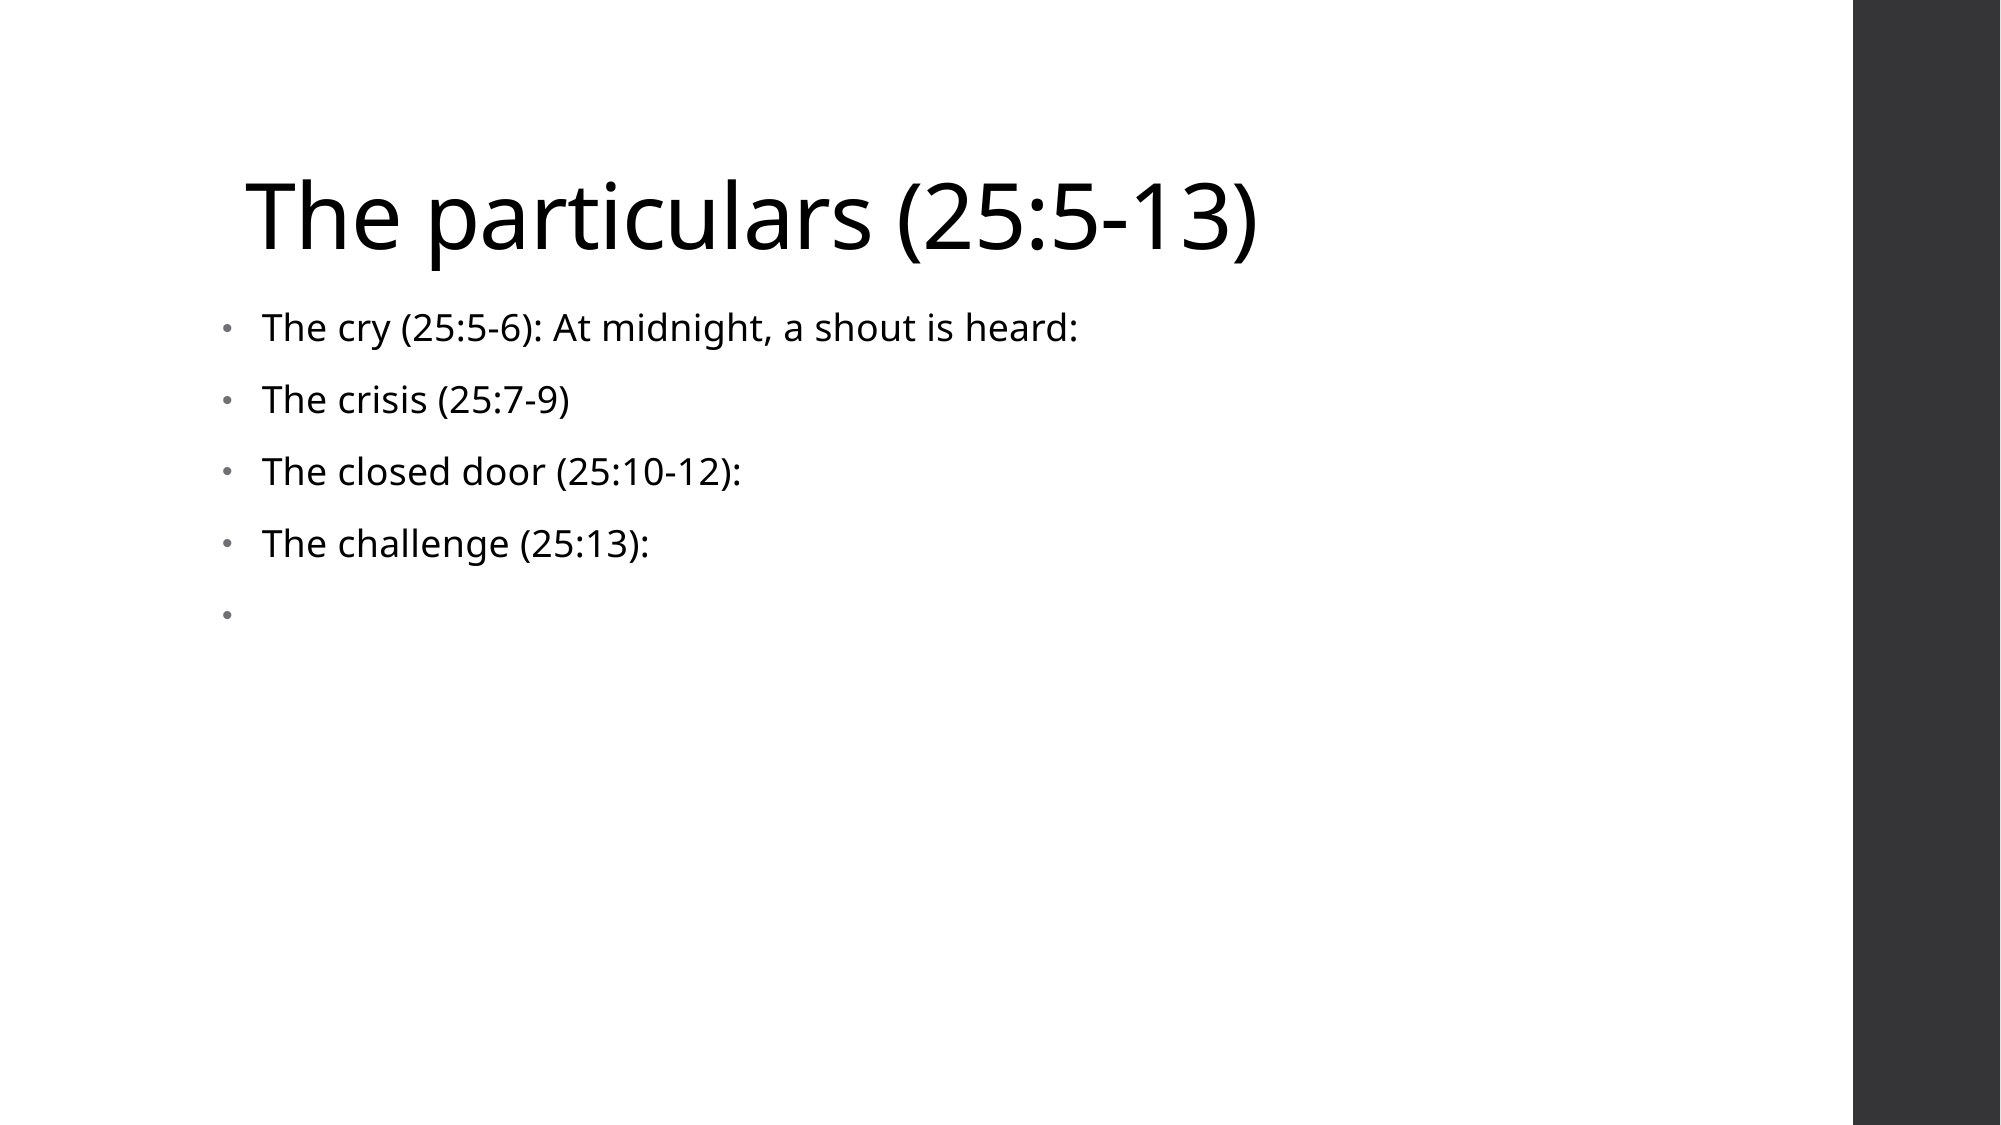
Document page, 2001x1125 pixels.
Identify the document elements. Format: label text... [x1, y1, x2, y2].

title The particulars (25:5-13) [206, 60, 1797, 278]
list The cry (25:5-6): At midnight, a shout is heard: The crisis (25:7-9) The closed door (25:10-12): The challenge (25:13): [206, 299, 1617, 1014]
